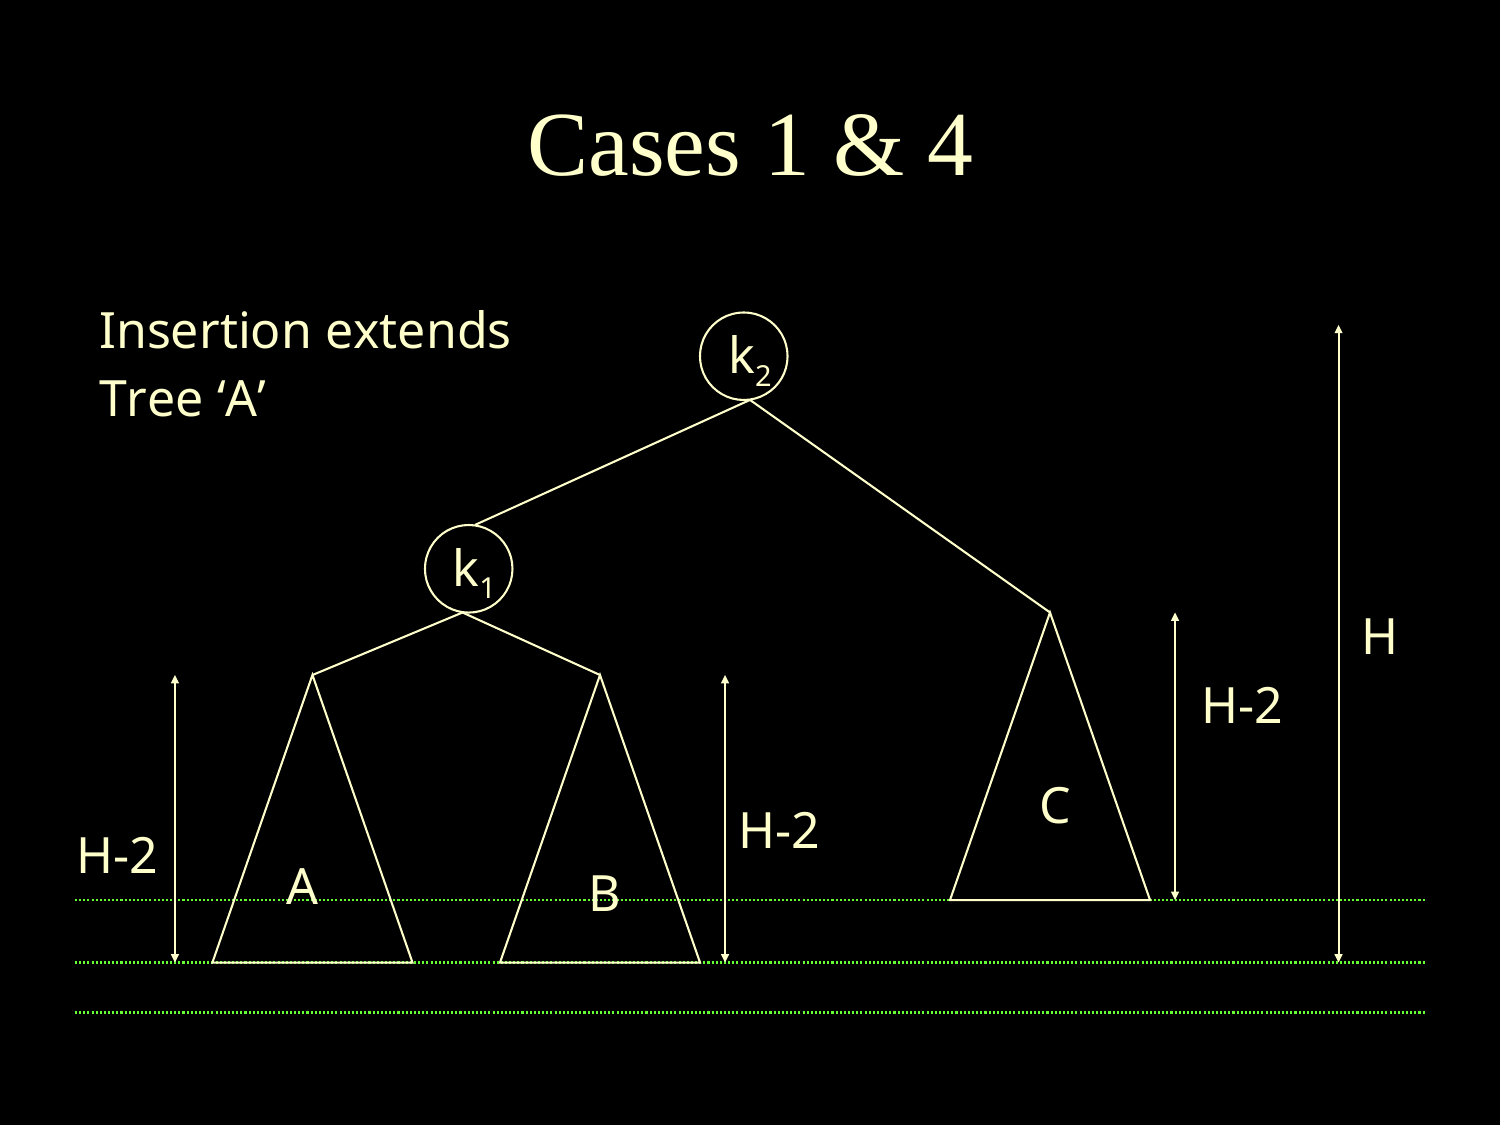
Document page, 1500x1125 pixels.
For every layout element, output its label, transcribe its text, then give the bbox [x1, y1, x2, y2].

text_box H-2 [726, 787, 836, 872]
text_box A [271, 842, 334, 927]
text_box Insertion extends Tree ‘A’ [84, 287, 541, 440]
text_box k2 [713, 312, 787, 403]
text_box H [1347, 592, 1414, 677]
text_box H-2 [1186, 662, 1298, 747]
text_box k1 [437, 524, 511, 615]
text_box B [573, 849, 636, 934]
text_box H-2 [61, 812, 173, 897]
title Cases 1 & 4 [22, 50, 1480, 240]
text_box C [1024, 762, 1086, 847]
